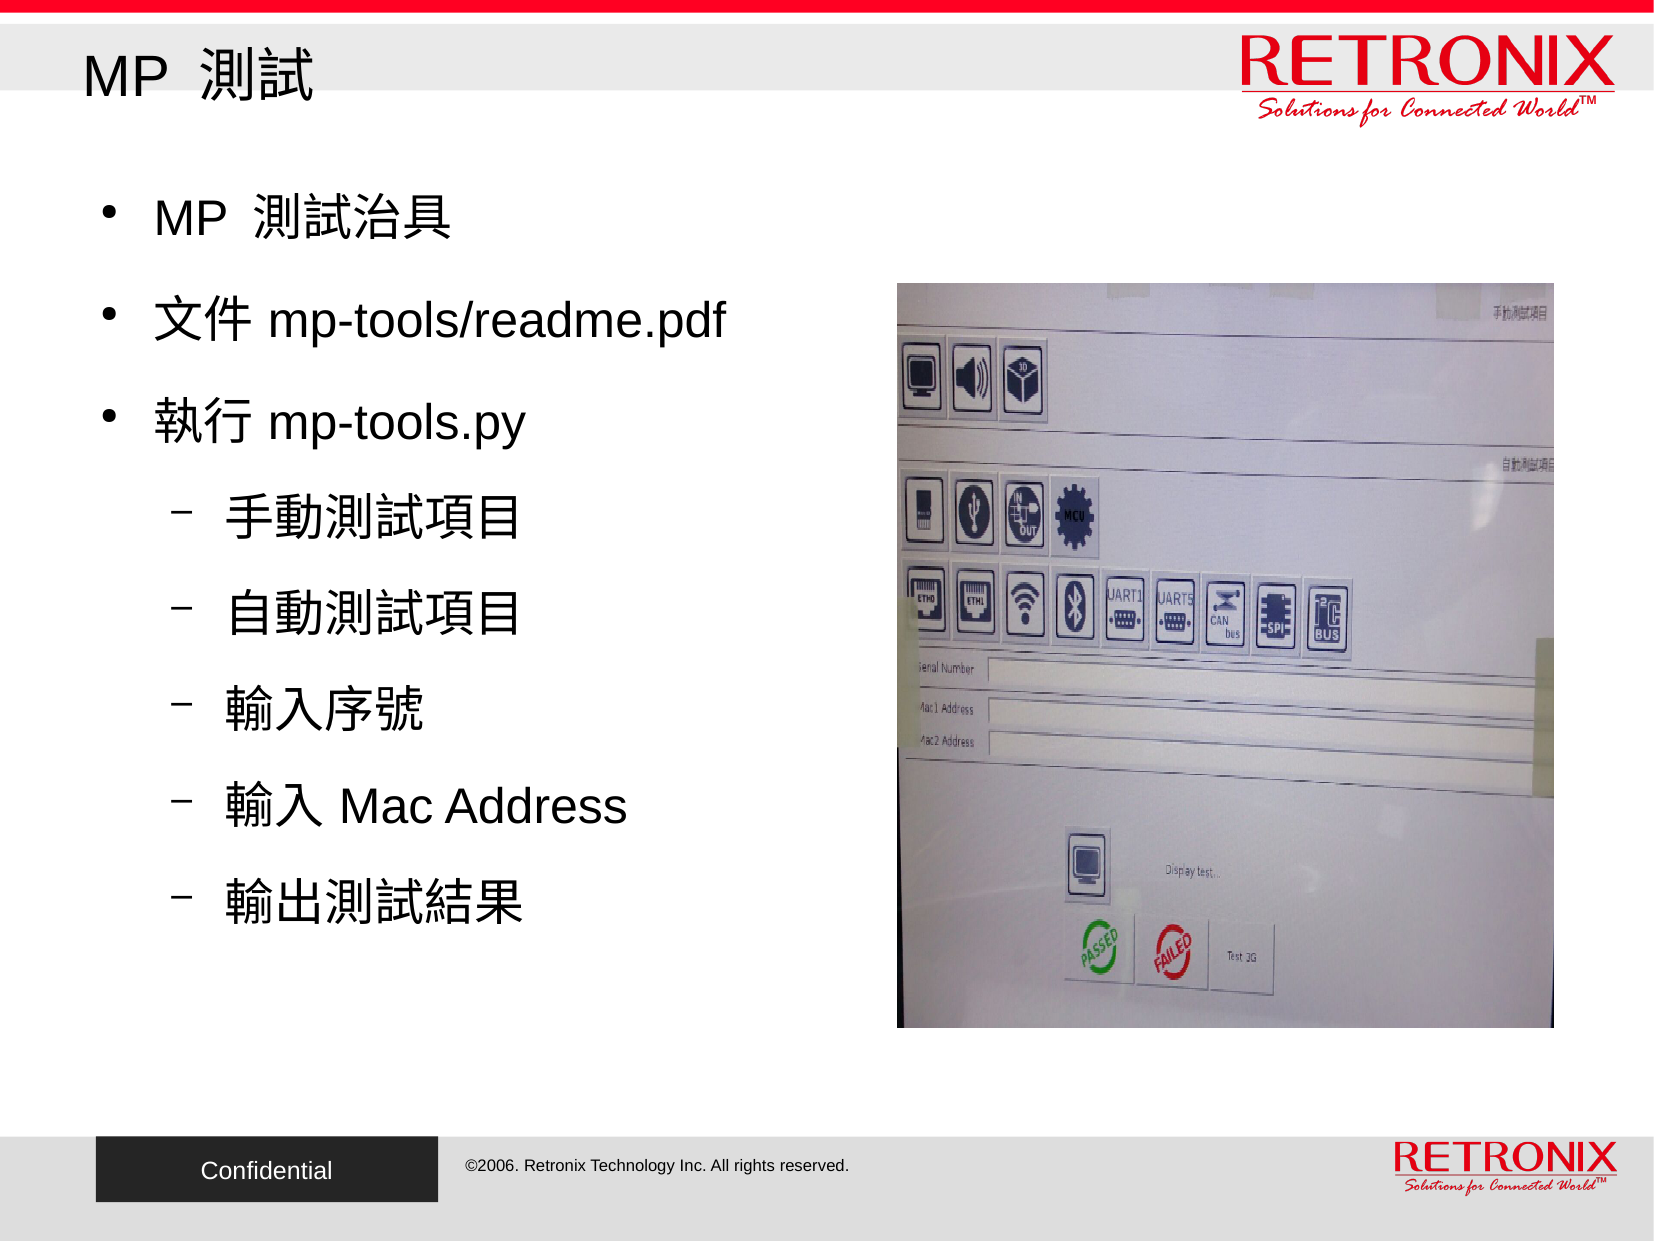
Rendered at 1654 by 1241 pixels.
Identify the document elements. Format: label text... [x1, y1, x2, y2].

picture [1391, 1139, 1621, 1198]
title MP 測試 [82, 23, 1205, 119]
list MP 測試治具 文件mp-tools/readme.pdf 執行mp-tools.py 手動測試項目 自動測試項目 輸入序號 輸入Mac Address 輸出測試結果 [82, 177, 809, 1087]
picture [1235, 31, 1621, 130]
picture [897, 283, 1554, 1028]
